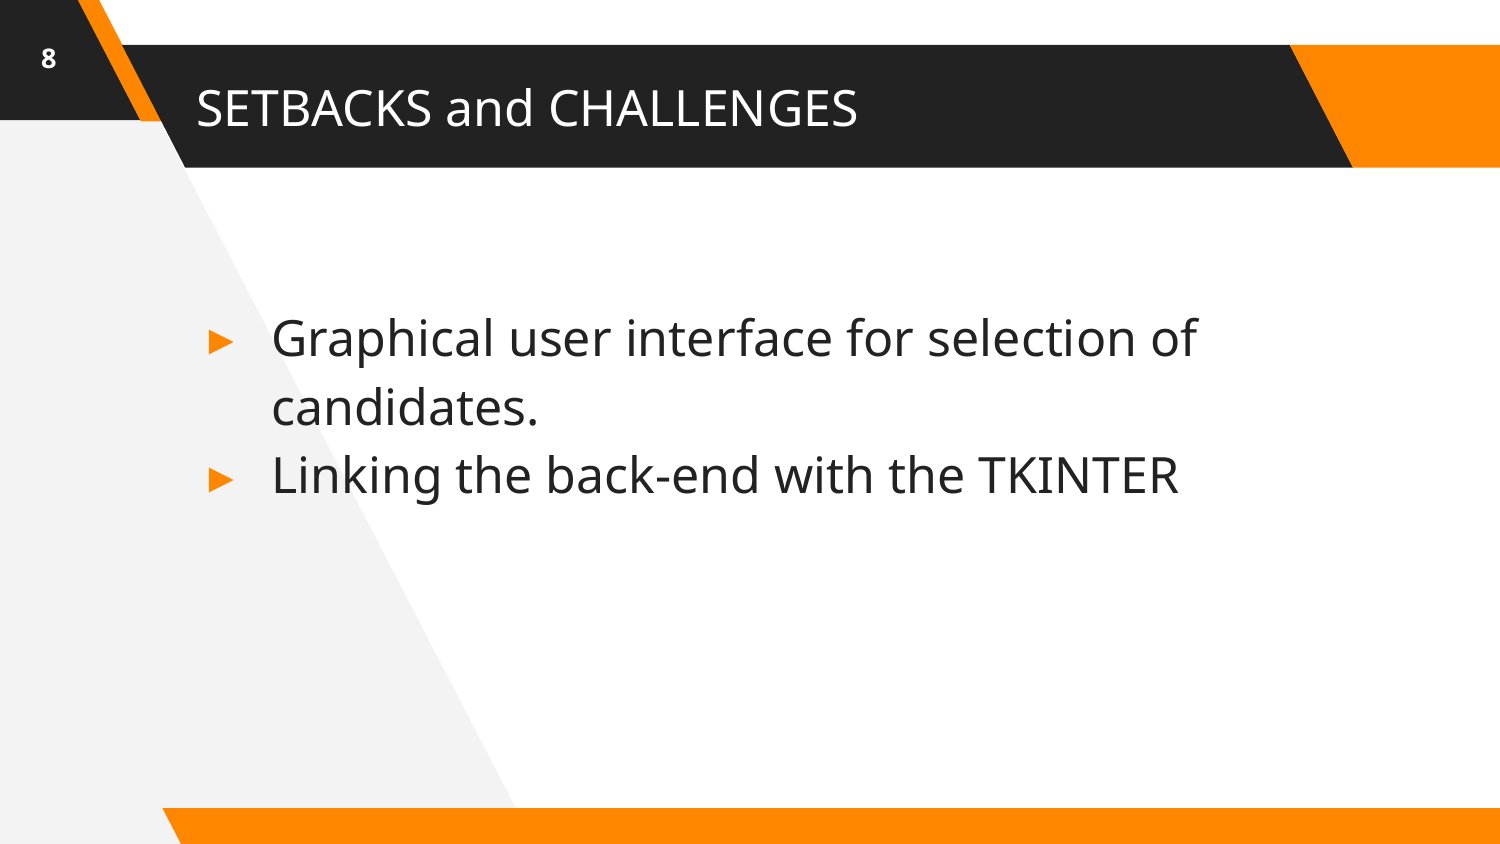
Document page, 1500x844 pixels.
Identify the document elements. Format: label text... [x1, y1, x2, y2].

list Graphical user interface for selection of candidates. Linking the back-end with the TKINTER [181, 209, 1425, 808]
slide_number <number> [0, 0, 98, 121]
title SETBACKS and CHALLENGES [181, 45, 1285, 169]
